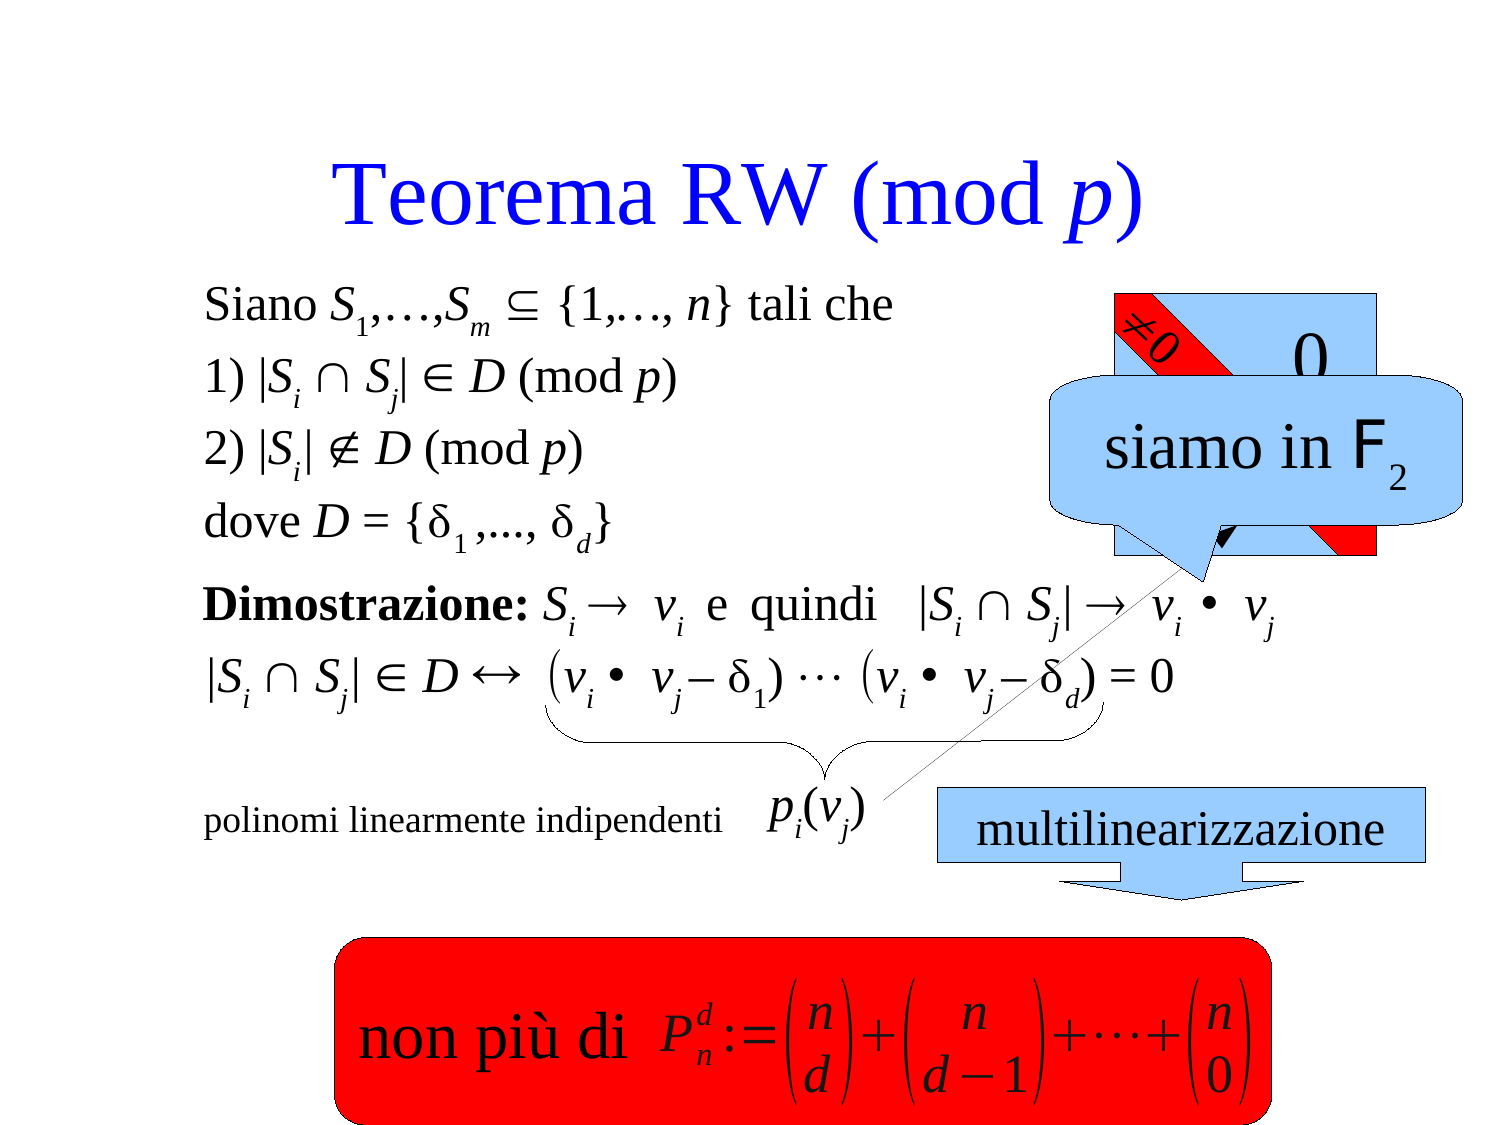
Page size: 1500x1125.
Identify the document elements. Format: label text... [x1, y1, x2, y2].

text_box polinomi linearmente indipendenti [187, 787, 788, 848]
title Teorema RW (mod p) [112, 107, 1387, 280]
text_box siamo in F2 [1049, 375, 1463, 582]
text_box pi(vj) [753, 764, 904, 852]
text_box non più di [334, 937, 1272, 1125]
text_box multilinearizzazione [937, 787, 1426, 901]
text_box Dimostrazione: Si  vi e quindi |Si  Sj|  vi • vj |Si  Sj| ∈ D  (vi • vj – 1) ⋯ (vi • vj – d) = 0 [187, 628, 1313, 722]
text_box Siano S1,…,Sm  {1,…, n} tali che |Si  Sj| ∈ D (mod p) |Si|  D (mod p) dove D = {1 ,..., d} [187, 262, 1391, 628]
chart [649, 975, 1261, 1110]
